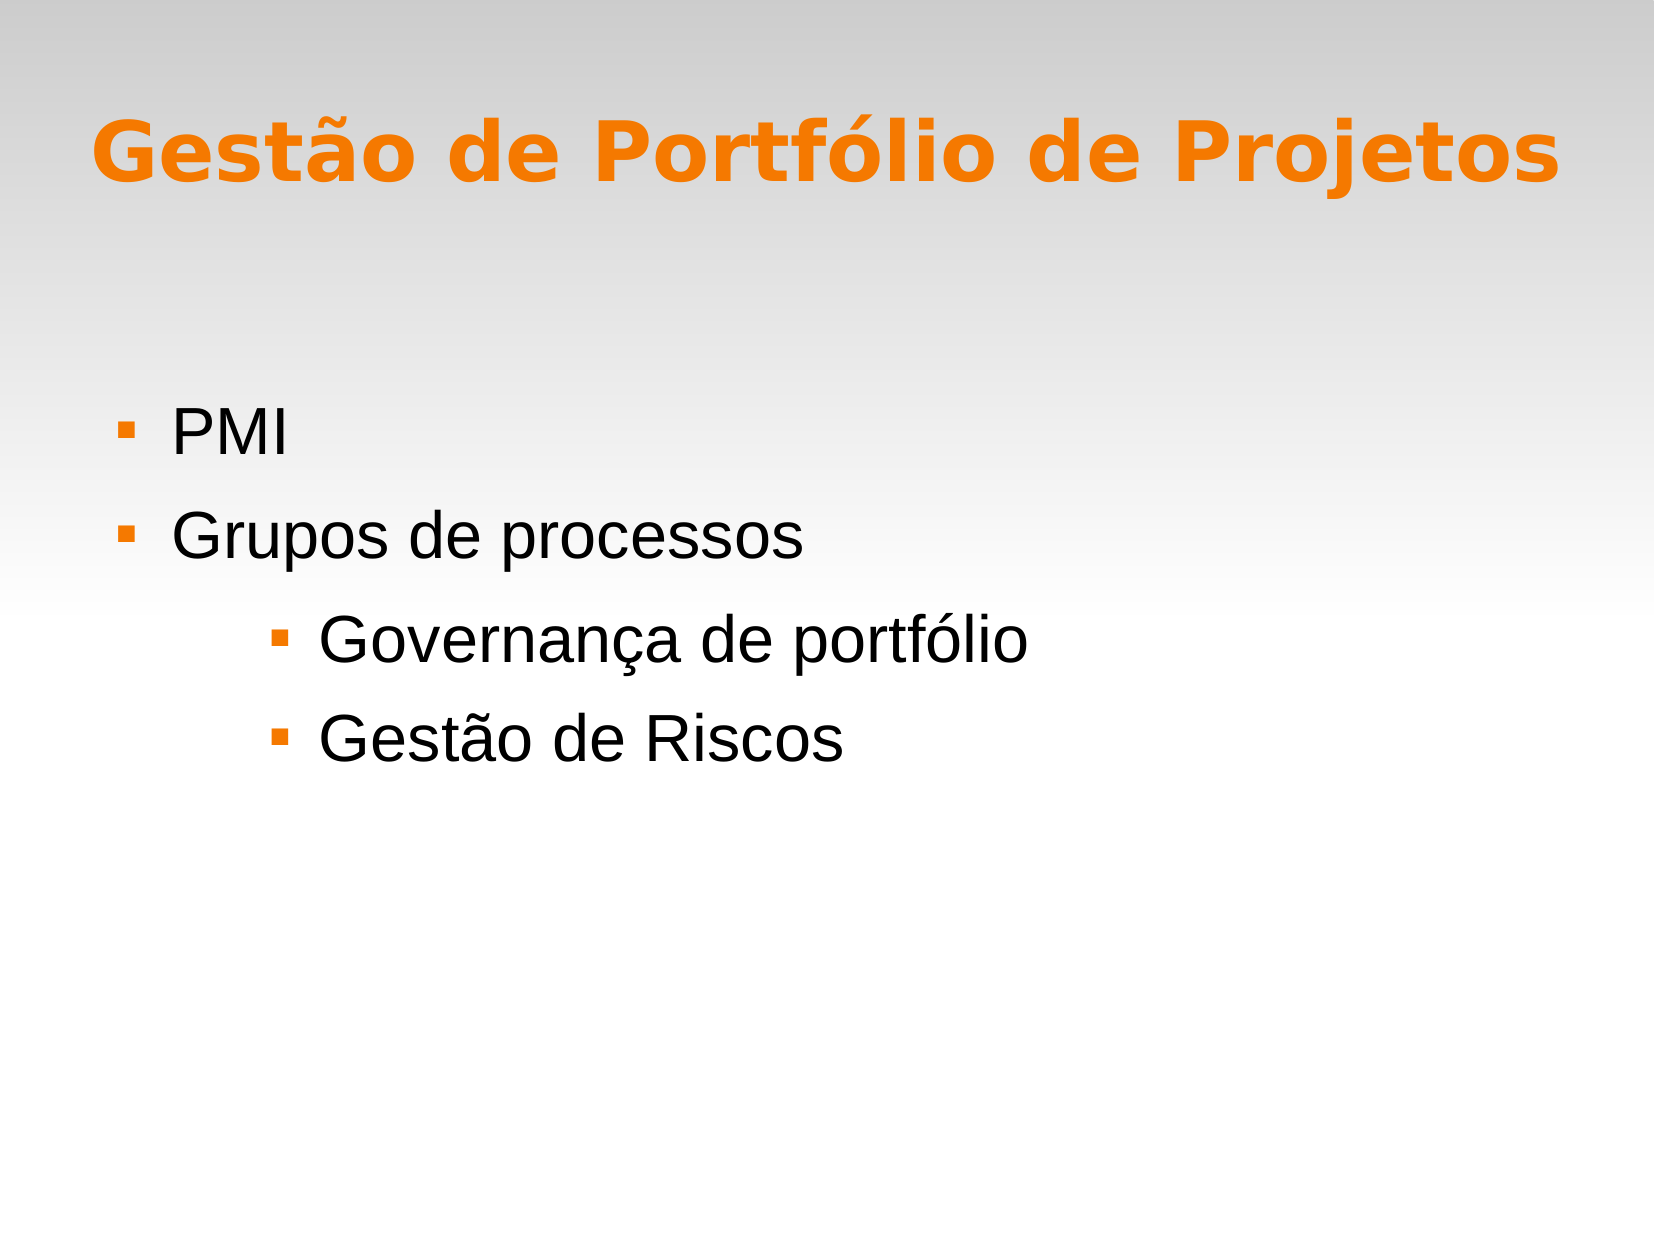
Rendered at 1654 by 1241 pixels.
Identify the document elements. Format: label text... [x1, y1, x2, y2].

list PMI Grupos de processos Governança de portfólio Gestão de Riscos [82, 290, 1571, 1094]
title Gestão de Portfólio de Projetos [82, 56, 1571, 250]
